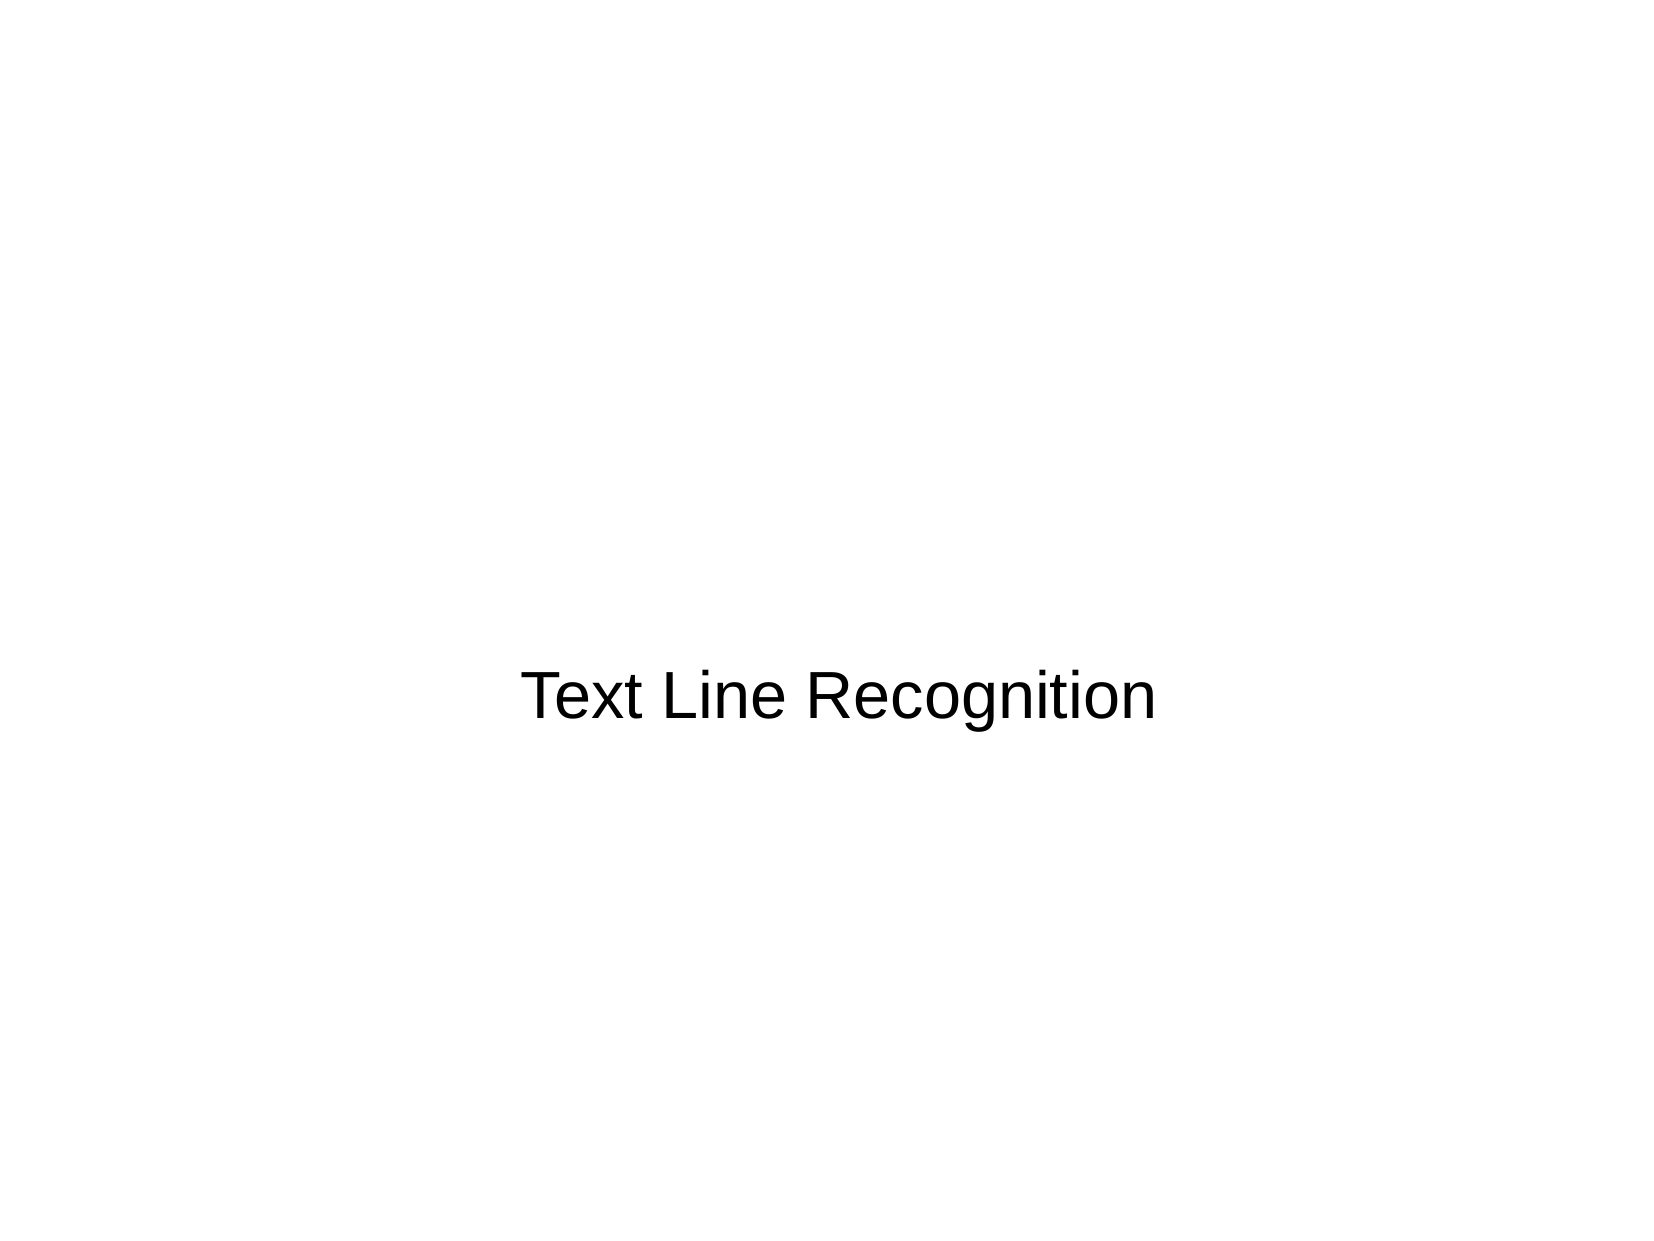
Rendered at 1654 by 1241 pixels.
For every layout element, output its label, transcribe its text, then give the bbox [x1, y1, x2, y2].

subtitle Text Line Recognition [25, 226, 1654, 1166]
